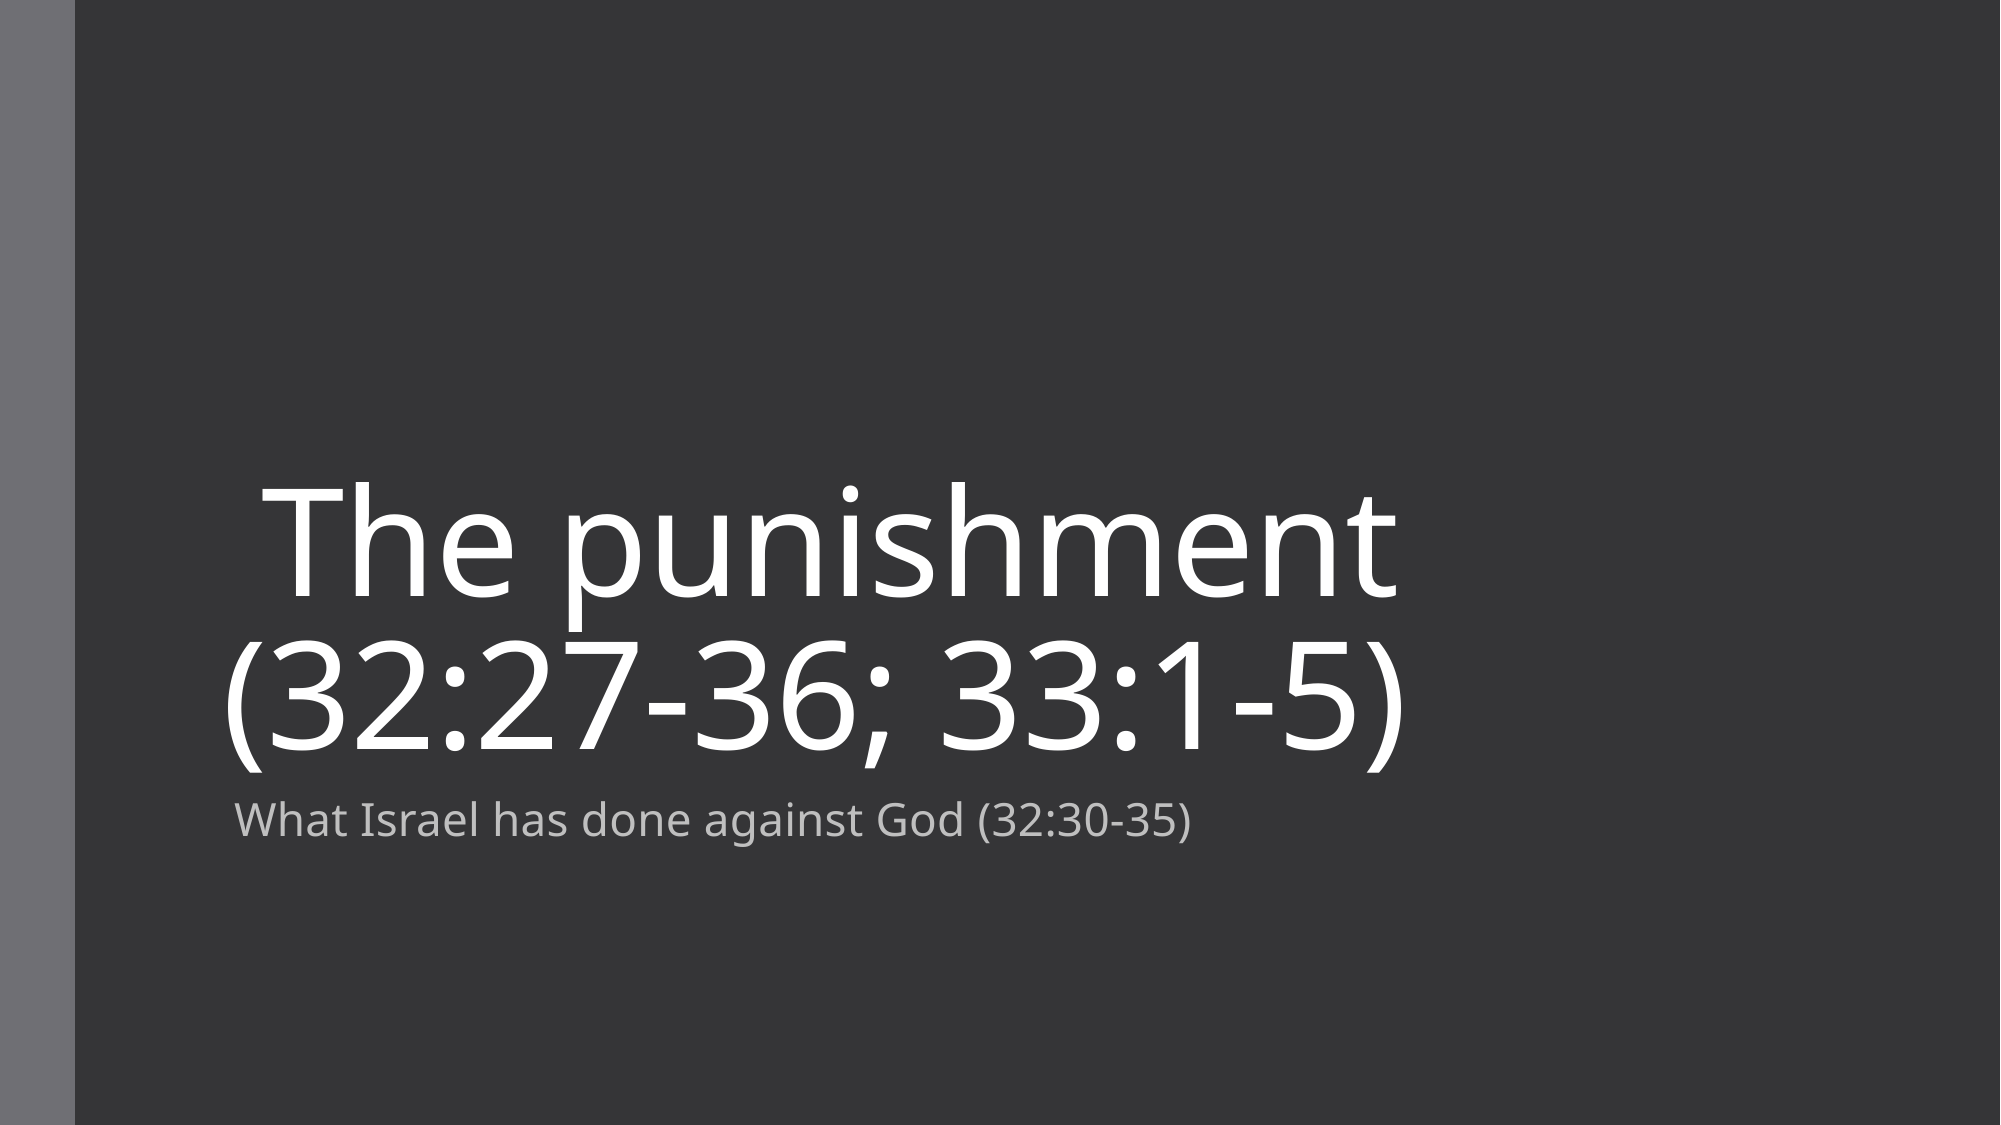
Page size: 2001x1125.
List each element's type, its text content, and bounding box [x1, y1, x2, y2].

title The punishment (32:27-36; 33:1-5) [206, 124, 1752, 787]
subtitle What Israel has done against God (32:30-35) [206, 787, 1752, 1066]
